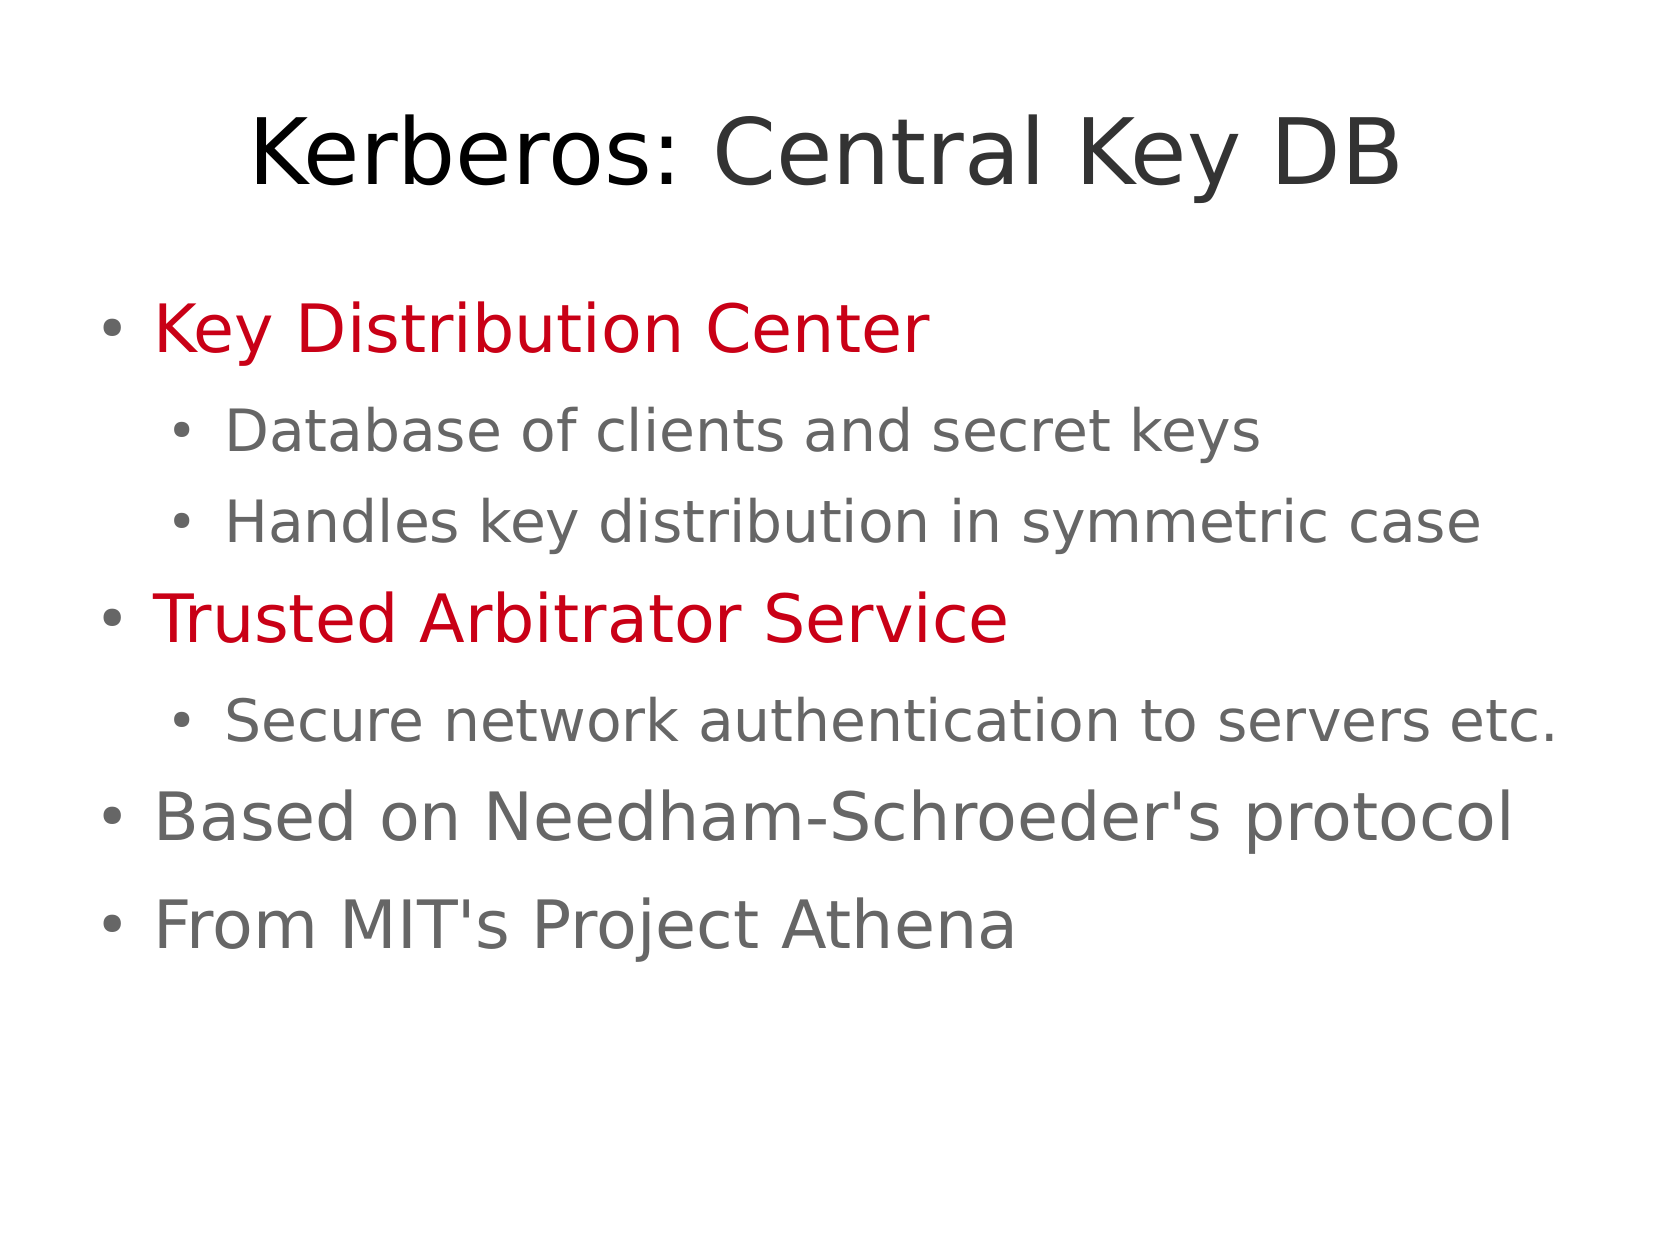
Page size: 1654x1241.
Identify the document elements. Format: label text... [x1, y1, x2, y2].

list Key Distribution Center Database of clients and secret keys Handles key distribution in symmetric case Trusted Arbitrator Service Secure network authentication to servers etc. Based on Needham-Schroeder's protocol From MIT's Project Athena [82, 290, 1571, 1109]
title Kerberos: Central Key DB [82, 56, 1571, 250]
